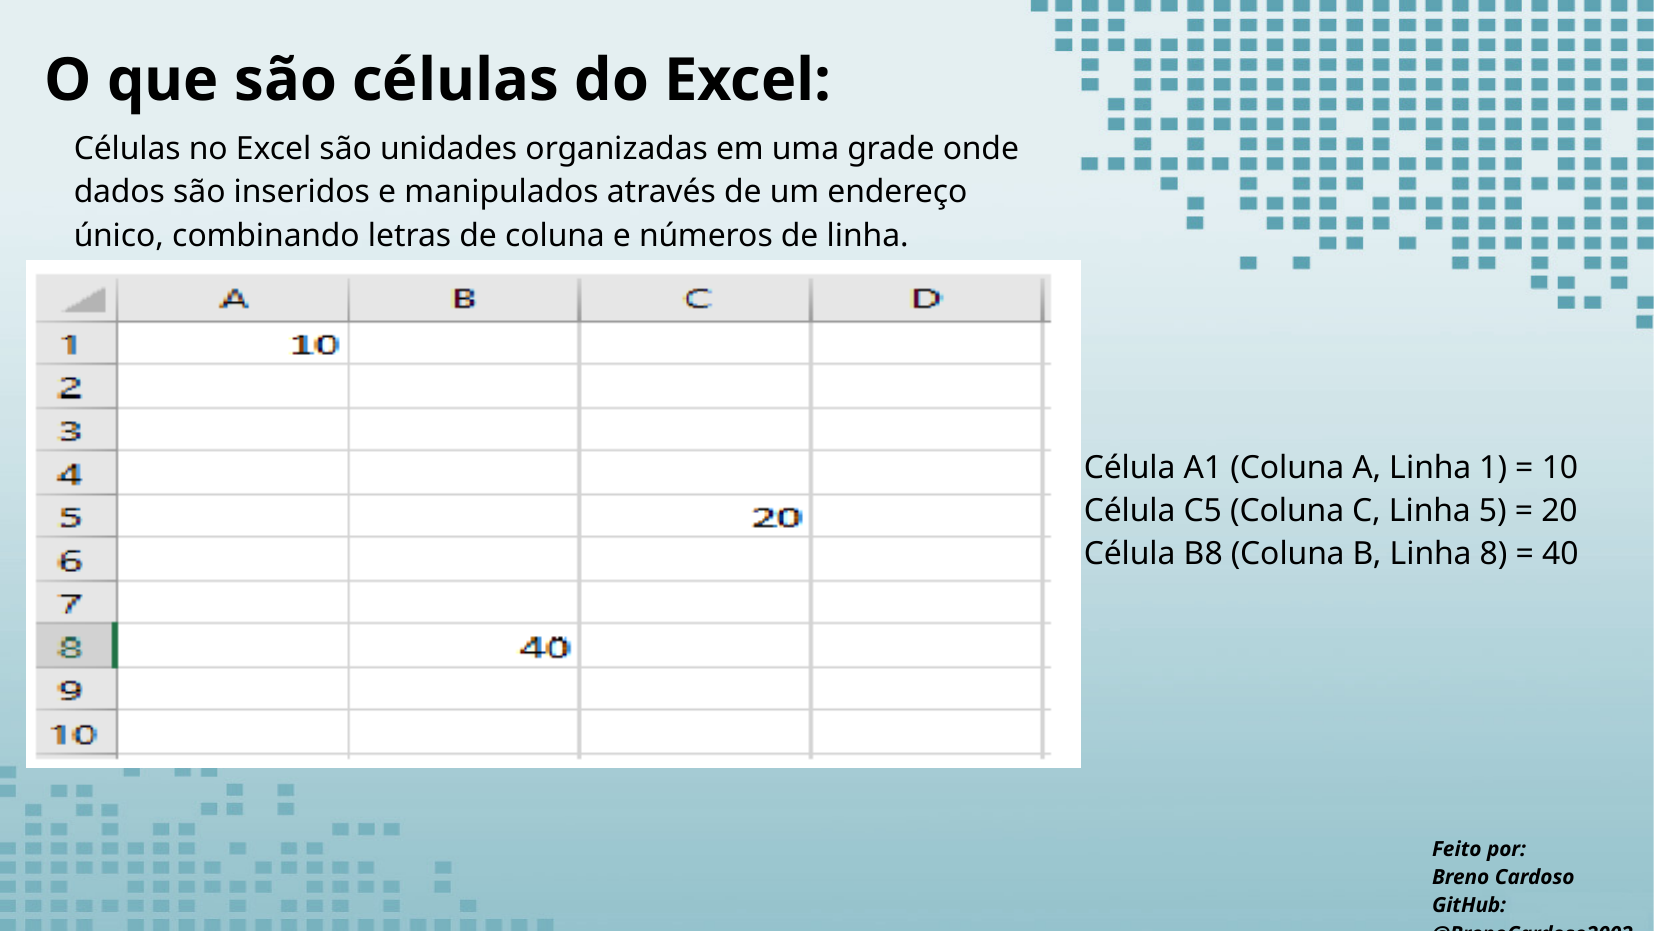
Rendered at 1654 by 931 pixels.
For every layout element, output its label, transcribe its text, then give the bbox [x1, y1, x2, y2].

text_box Feito por: Breno Cardoso GitHub: @BrenoCardoso2002 [1417, 826, 1654, 931]
text_box Célula A1 (Coluna A, Linha 1) = 10 Célula C5 (Coluna C, Linha 5) = 20 Célula B8 (Coluna B, Linha 8) = 40 [1068, 437, 1654, 585]
text_box Células no Excel são unidades organizadas em uma grade onde dados são inseridos e manipulados através de um endereço único, combinando letras de coluna e números de linha. [59, 118, 1063, 260]
text_box O que são células do Excel: [29, 29, 916, 178]
picture [0, 0, 1654, 931]
